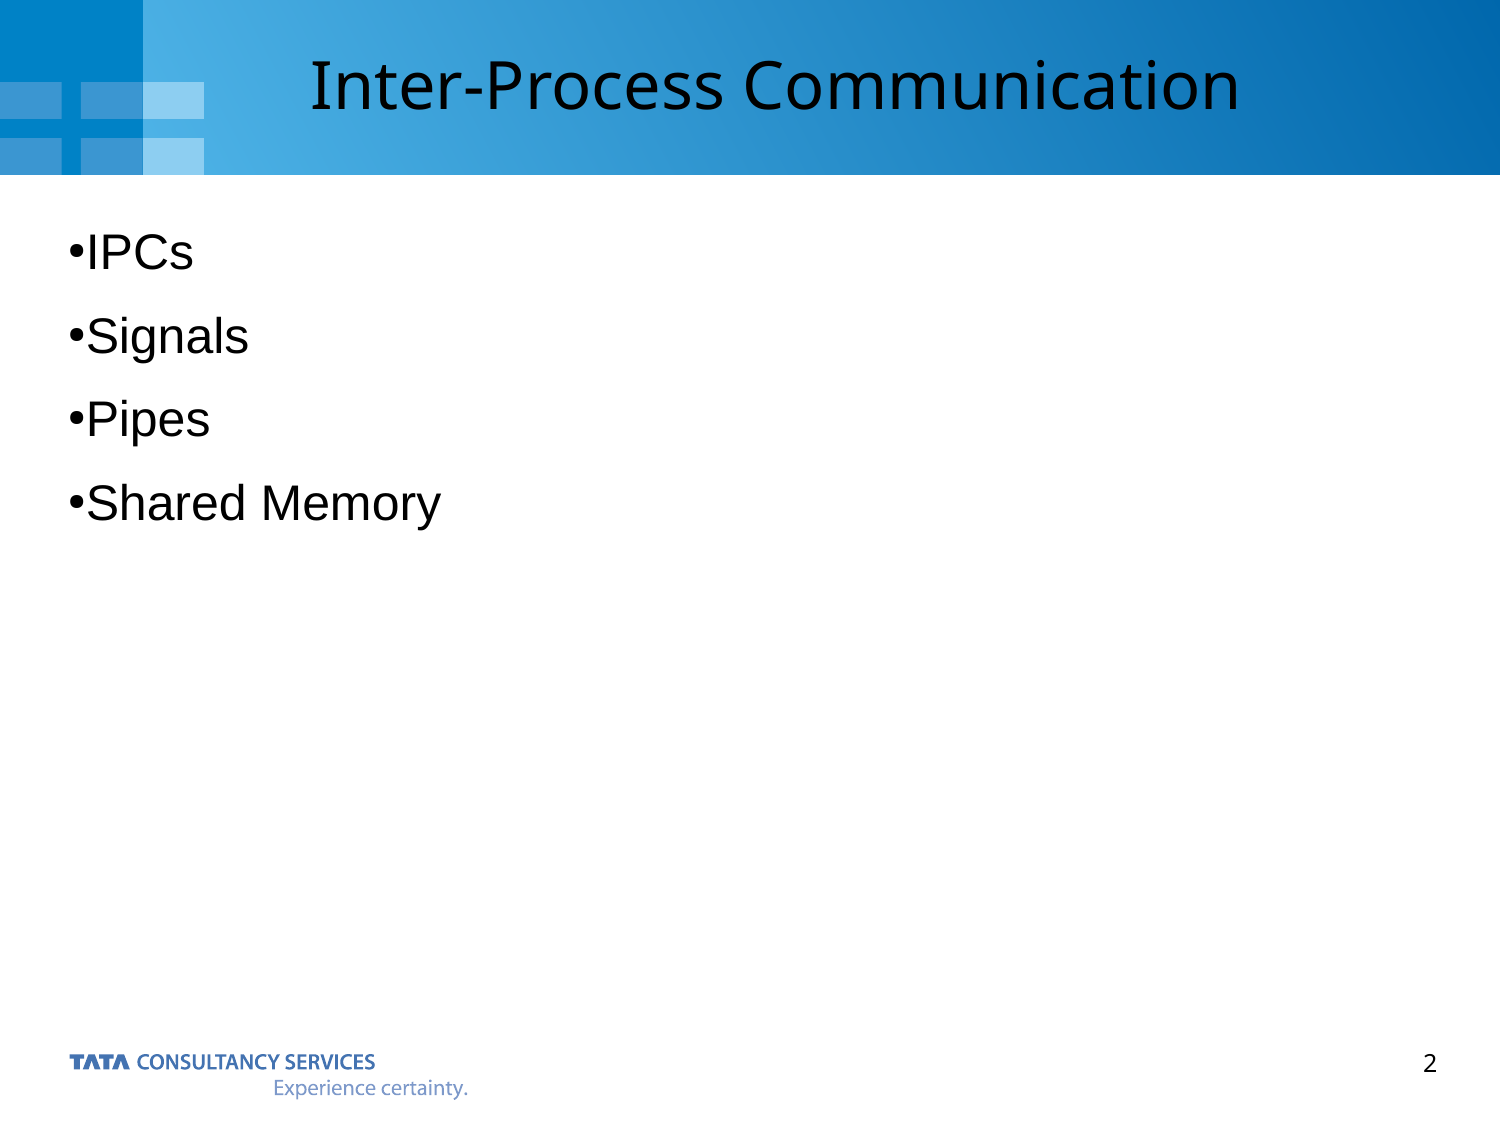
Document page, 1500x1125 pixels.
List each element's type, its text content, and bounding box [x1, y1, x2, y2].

text_box Inter-Process Communication [224, 11, 1347, 154]
text_box IPCs Signals Pipes Shared Memory [35, 188, 1465, 1040]
